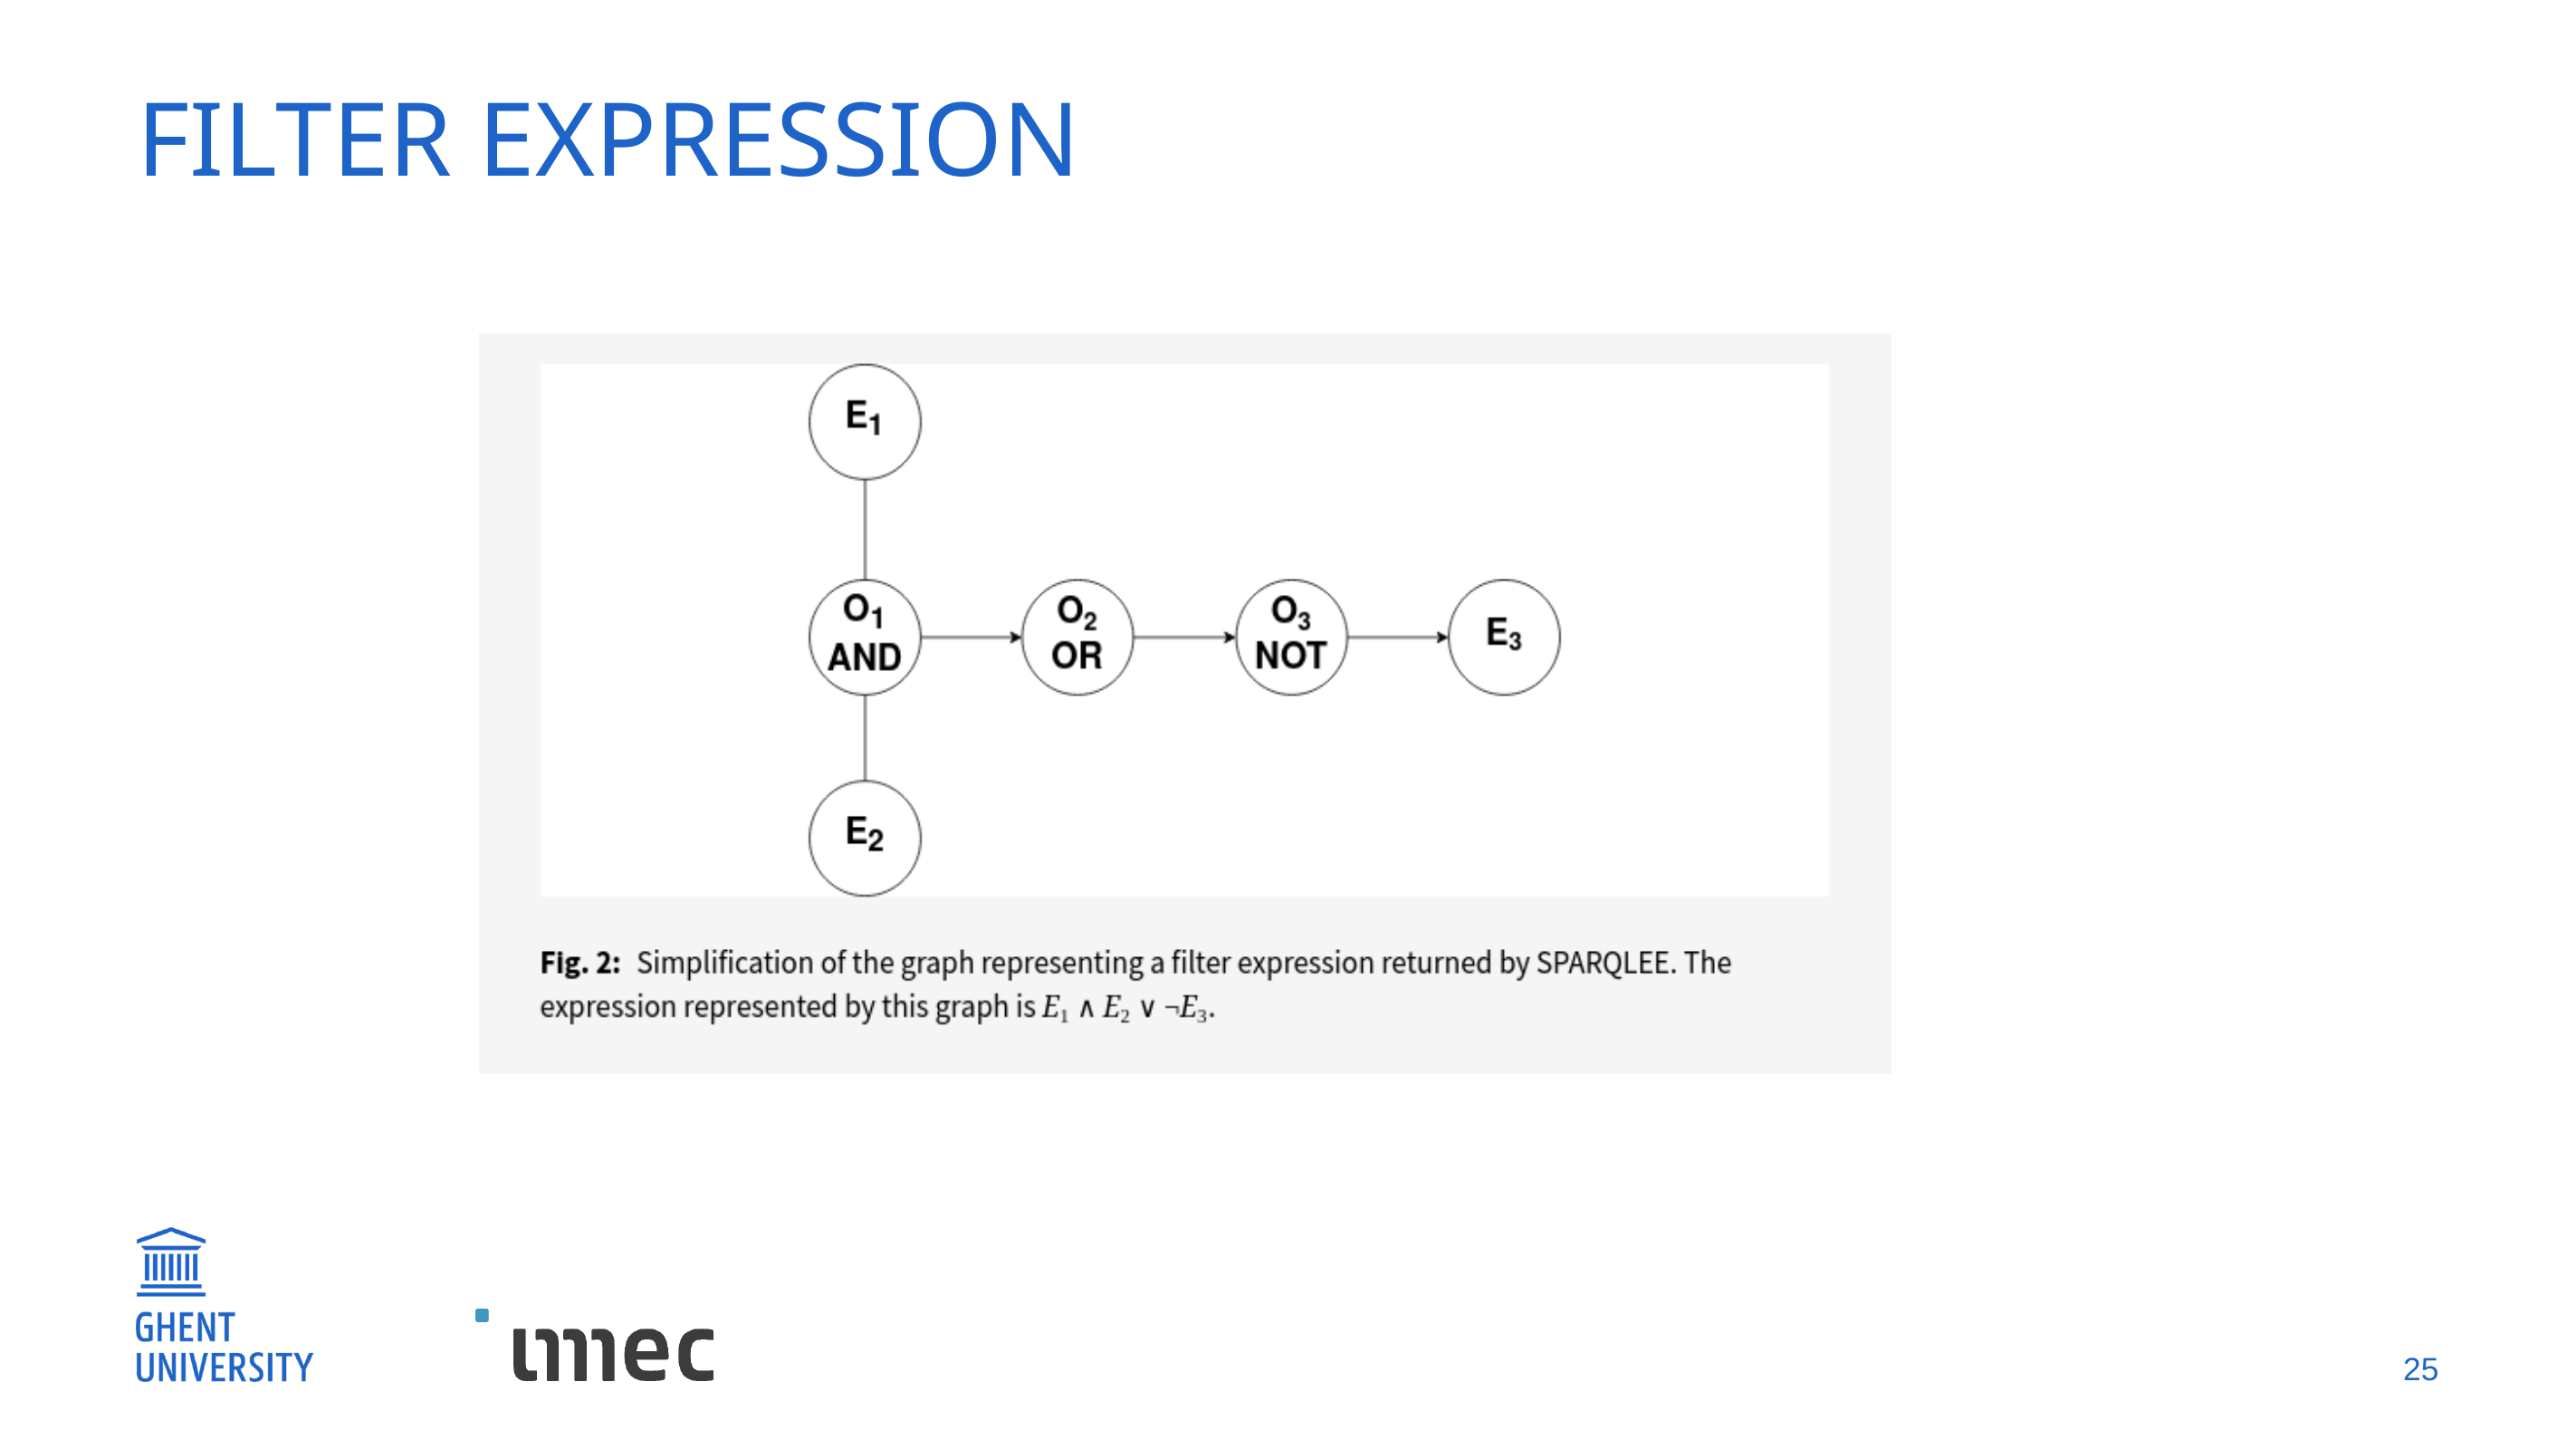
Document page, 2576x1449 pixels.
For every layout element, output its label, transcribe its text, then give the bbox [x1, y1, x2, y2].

title FILTER EXPRESSION [123, 76, 2456, 206]
slide_number <number> [2315, 1329, 2453, 1407]
picture [475, 1309, 713, 1381]
picture [479, 333, 1891, 1074]
picture [68, 1175, 411, 1449]
